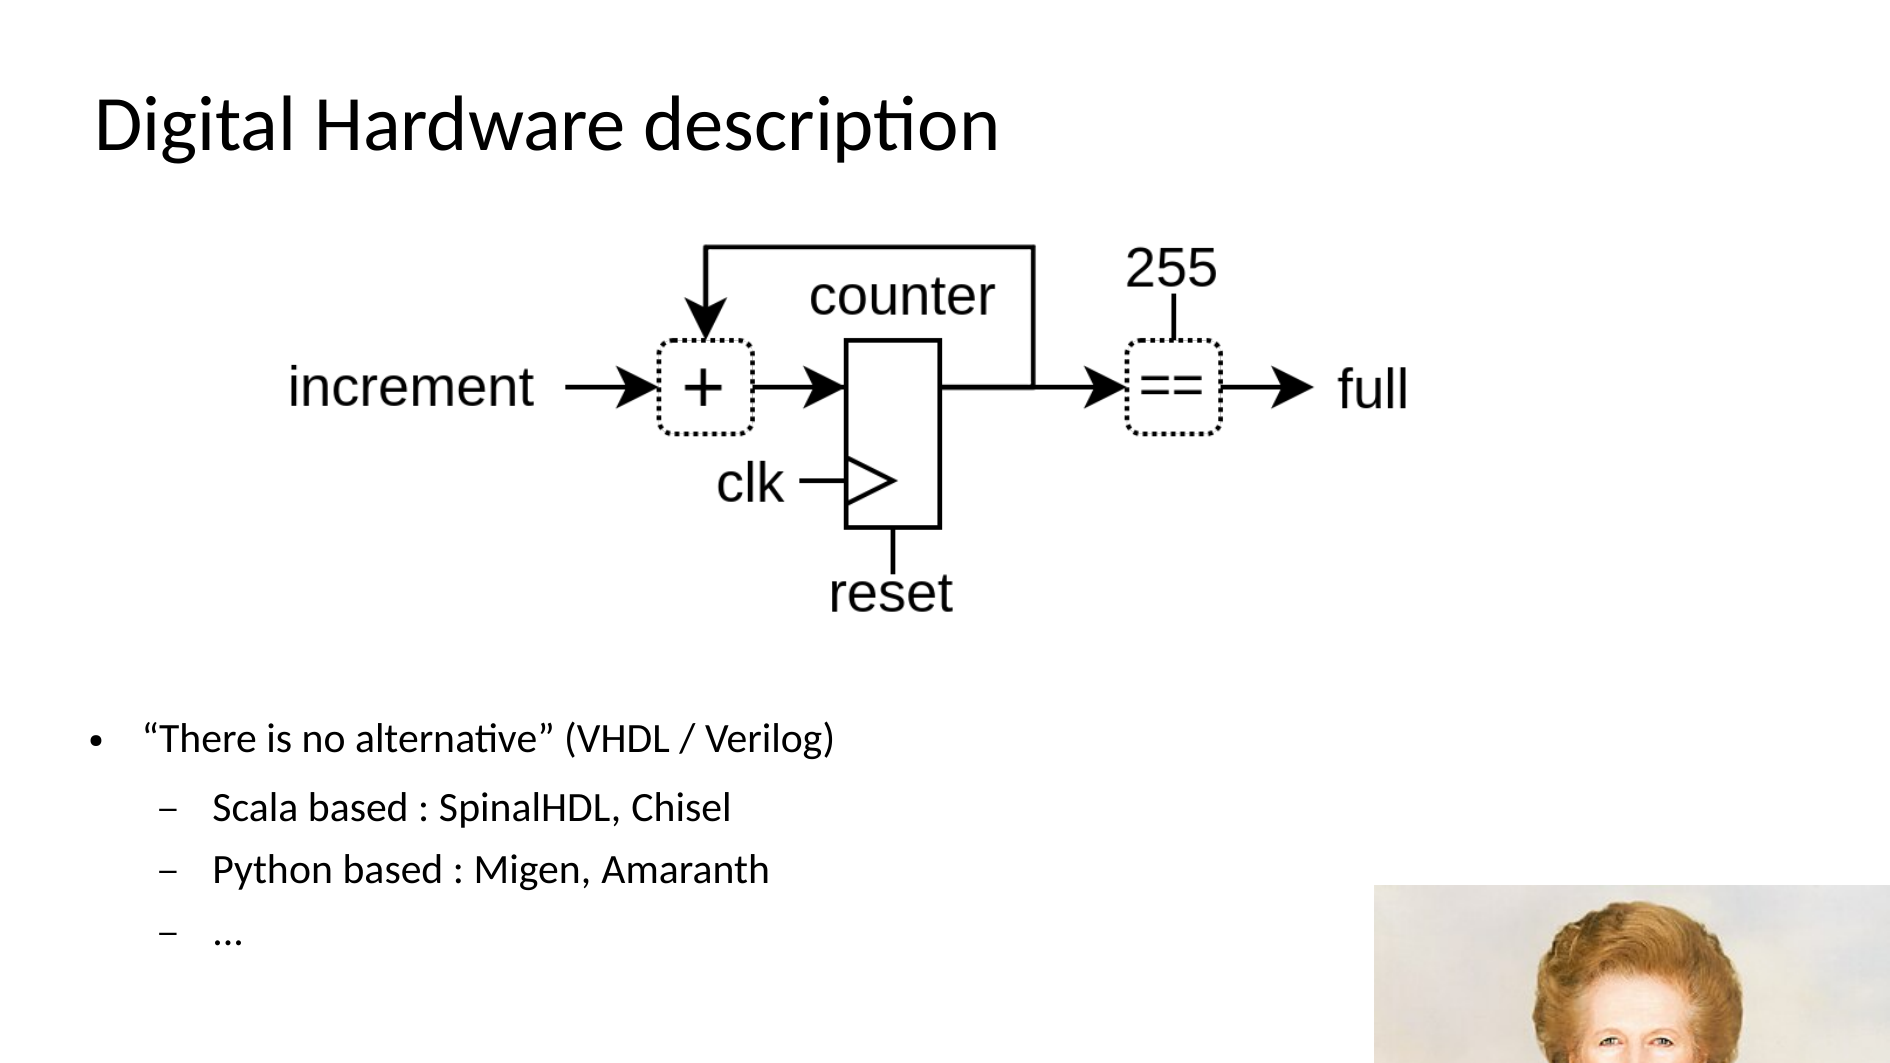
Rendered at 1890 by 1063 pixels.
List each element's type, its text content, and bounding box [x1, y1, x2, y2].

list “There is no alternative” (VHDL / Verilog) Scala based : SpinalHDL, Chisel Python based : Migen, Amaranth ... [70, 721, 1878, 1063]
picture [1374, 885, 1890, 1063]
title Digital Hardware description [94, 42, 1796, 220]
picture [212, 165, 1546, 689]
